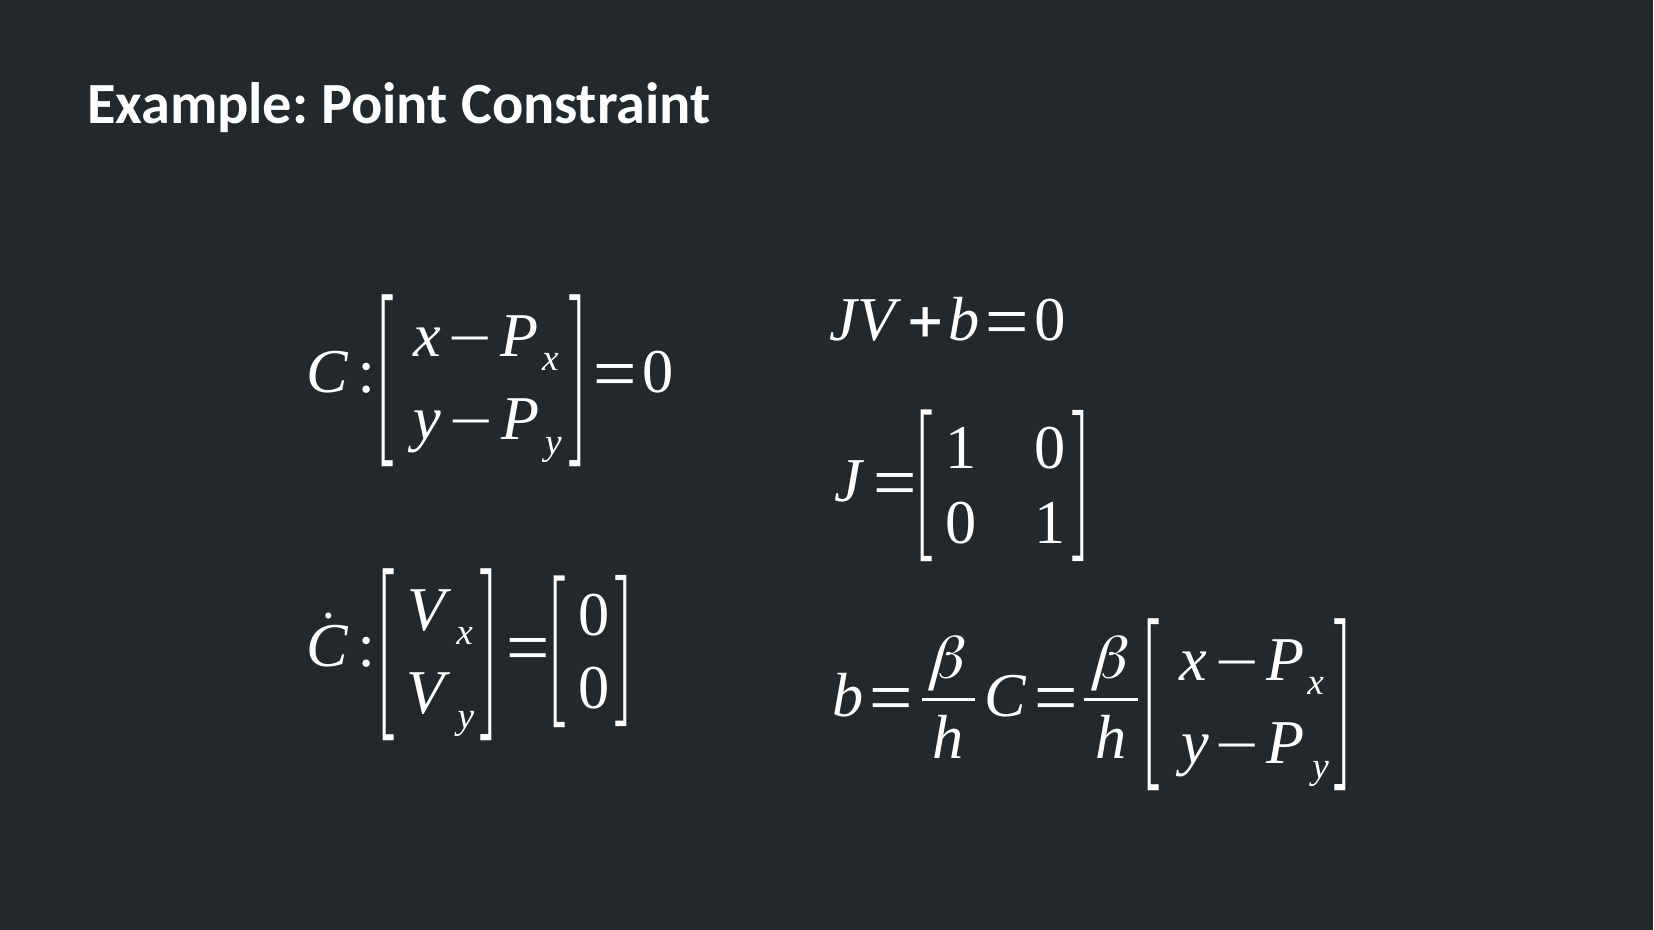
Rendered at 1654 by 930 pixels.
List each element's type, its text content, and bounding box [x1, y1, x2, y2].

chart [821, 284, 1073, 354]
chart [826, 616, 1364, 795]
chart [299, 292, 680, 471]
chart [299, 566, 645, 745]
text_box Example: Point Constraint [72, 72, 1363, 221]
chart [826, 406, 1101, 565]
